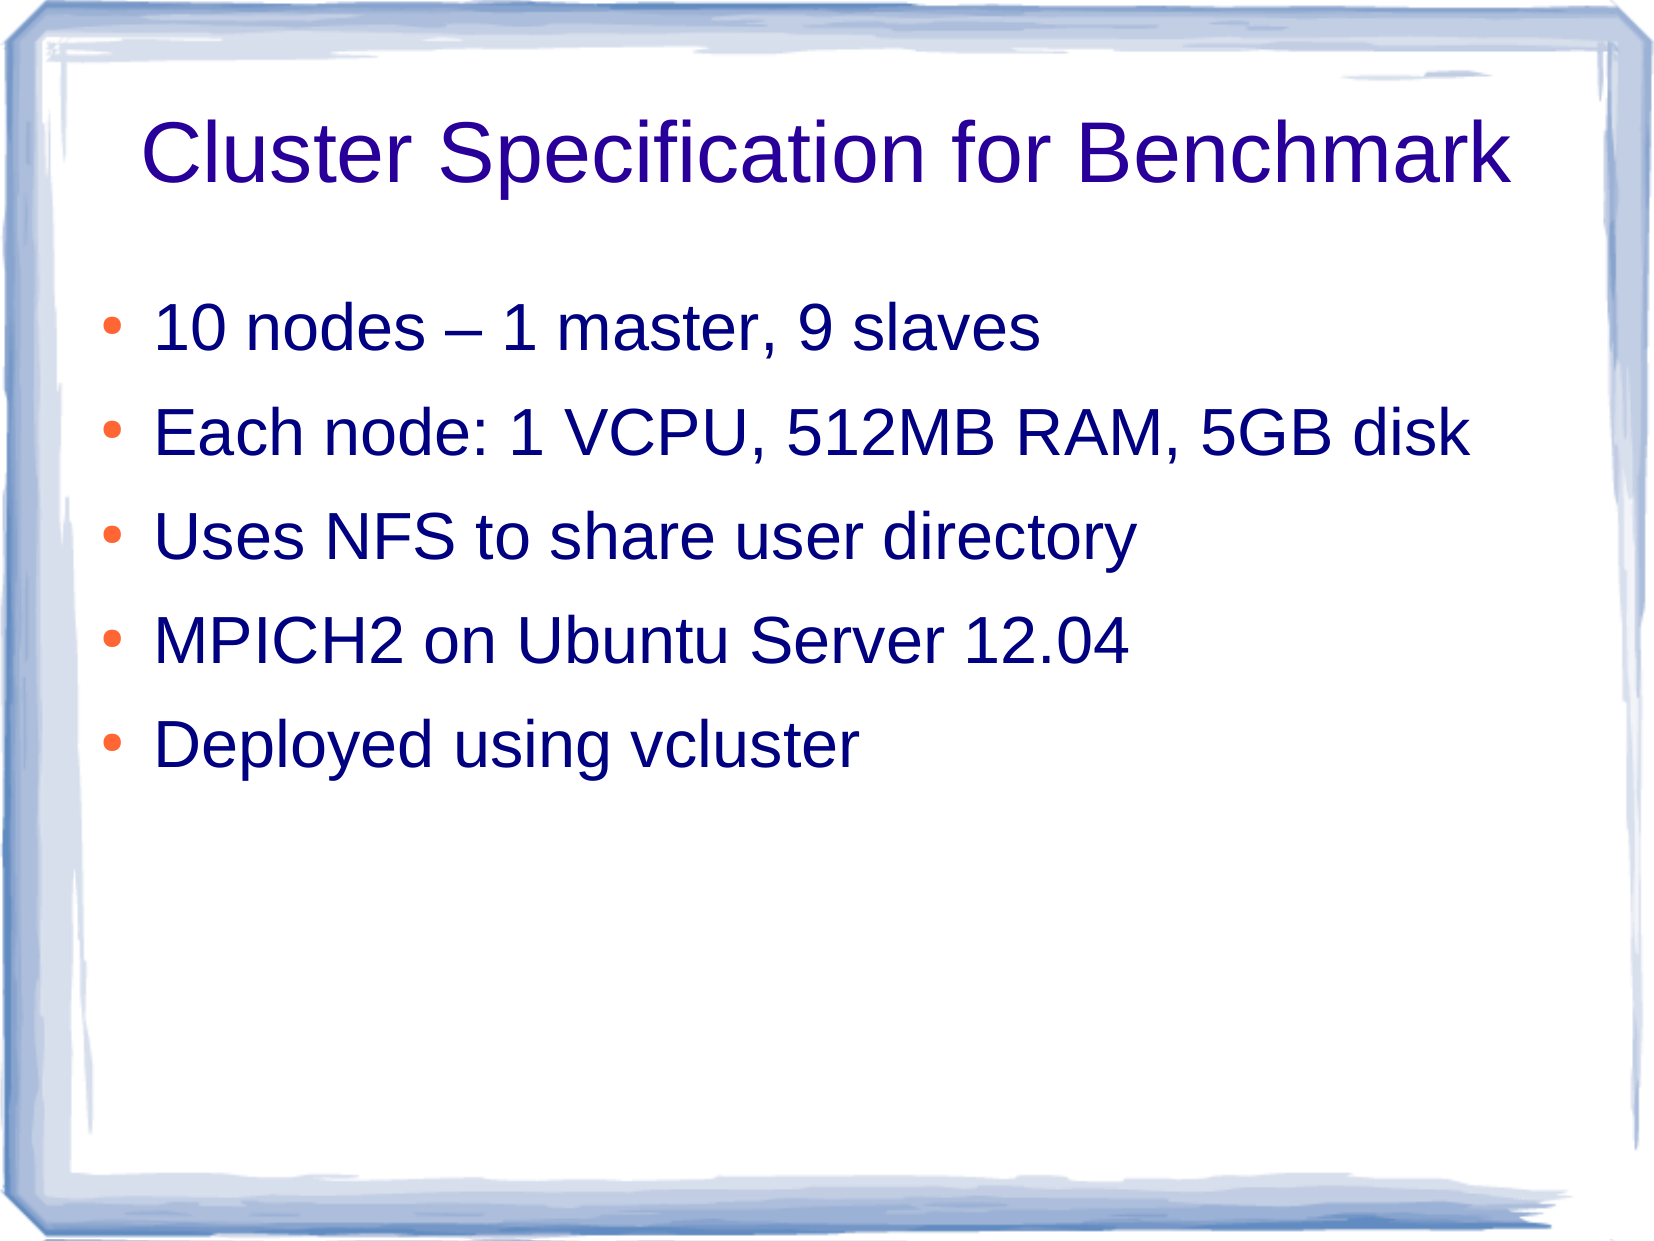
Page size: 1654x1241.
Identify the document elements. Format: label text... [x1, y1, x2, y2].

picture [0, 0, 1654, 1241]
list 10 nodes – 1 master, 9 slaves Each node: 1 VCPU, 512MB RAM, 5GB disk Uses NFS to share user directory MPICH2 on Ubuntu Server 12.04 Deployed using vcluster [82, 290, 1538, 1010]
title Cluster Specification for Benchmark [82, 49, 1571, 257]
